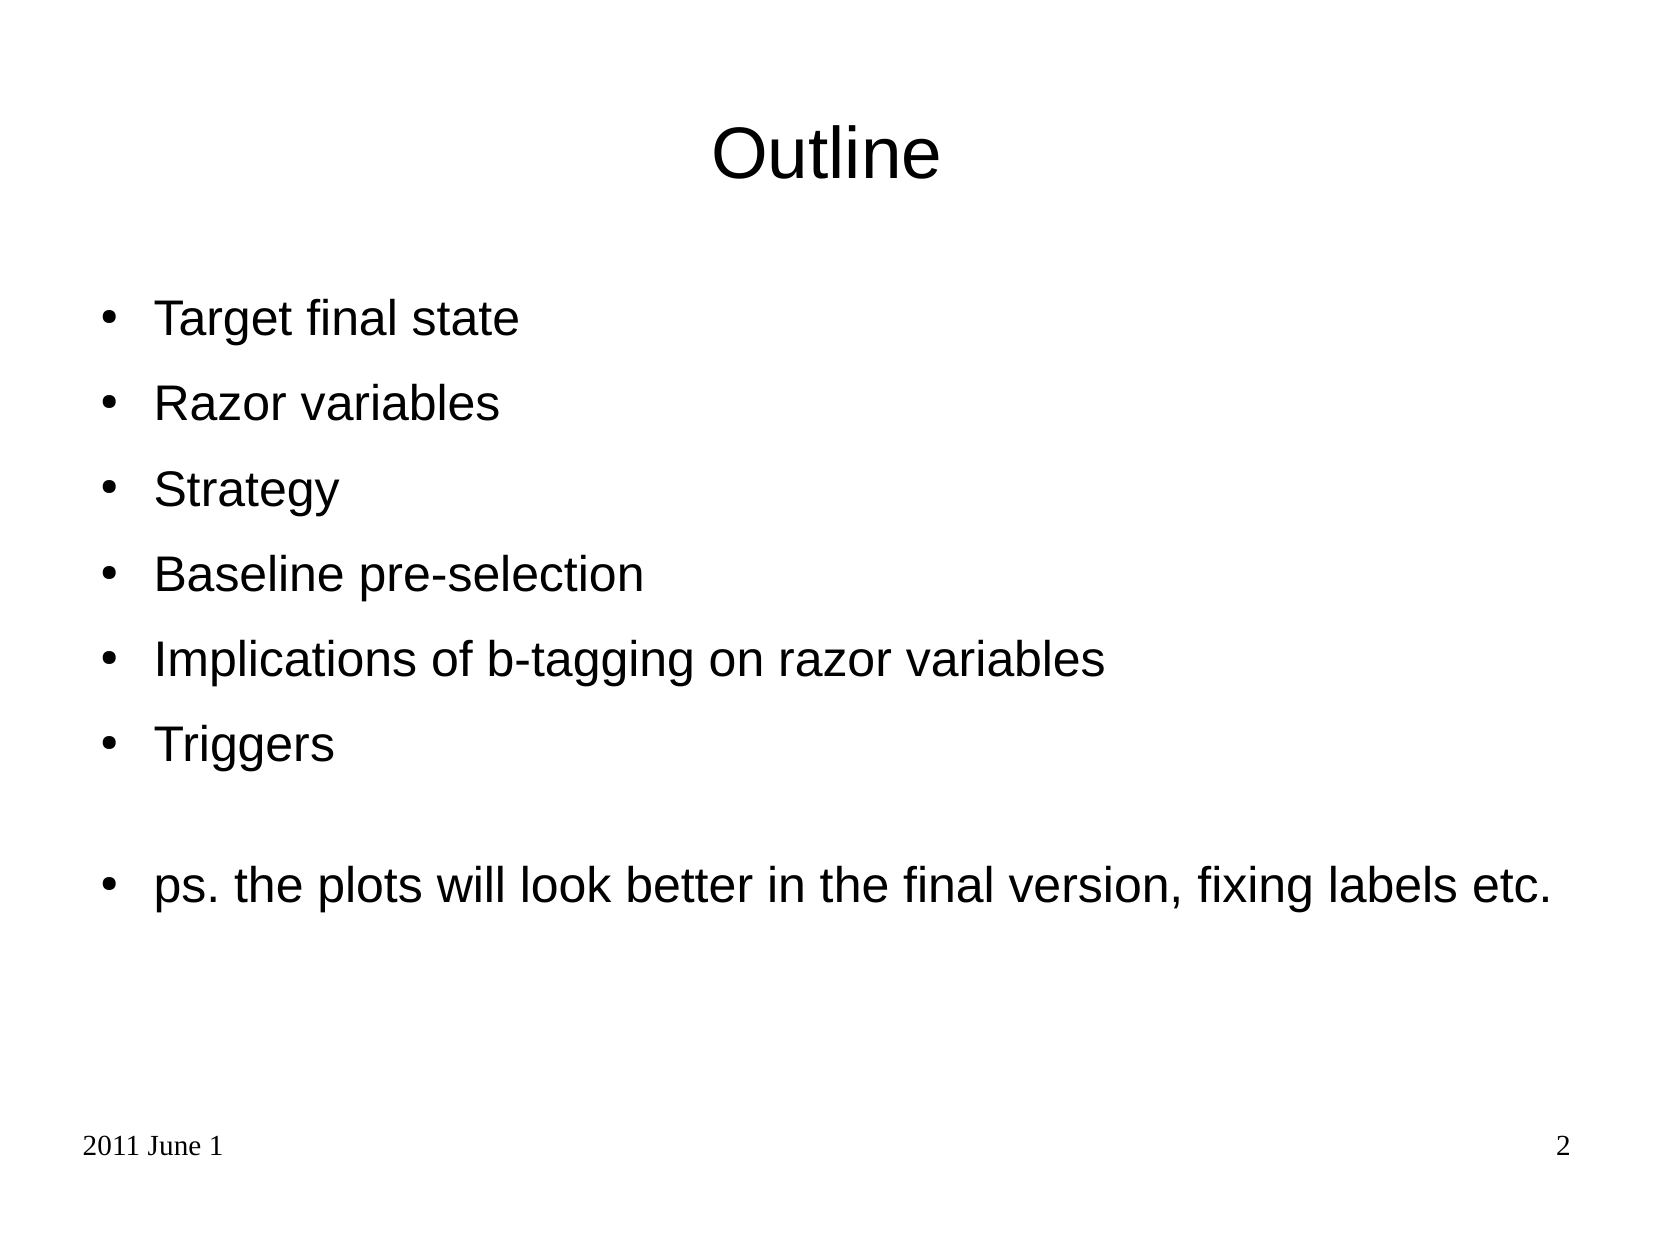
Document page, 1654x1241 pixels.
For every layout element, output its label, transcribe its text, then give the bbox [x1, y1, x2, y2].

title Outline [82, 56, 1571, 250]
list Target final state Razor variables Strategy Baseline pre-selection Implications of b-tagging on razor variables Triggers ps. the plots will look better in the final version, fixing labels etc. [82, 290, 1571, 1094]
